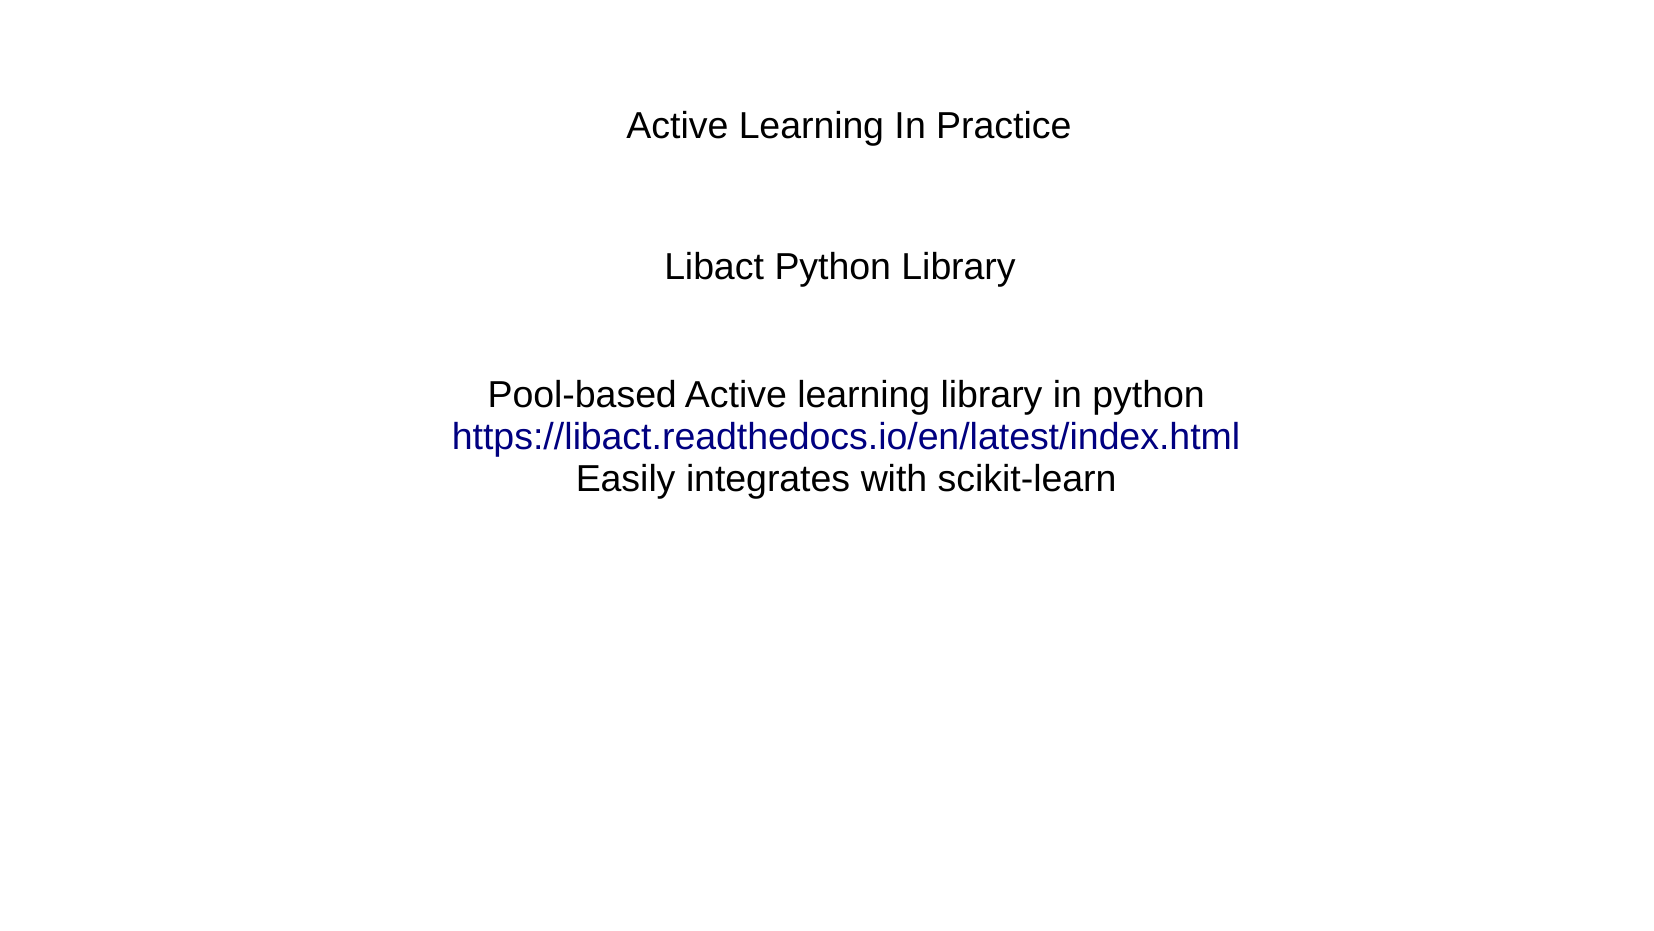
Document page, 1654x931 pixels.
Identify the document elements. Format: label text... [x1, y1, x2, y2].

text_box Libact Python Library [649, 238, 1031, 296]
text_box Pool-based Active learning library in python https://libact.readthedocs.io/en/latest/index.html Easily integrates with scikit-learn [437, 366, 1382, 549]
text_box Active Learning In Practice [611, 96, 1087, 154]
